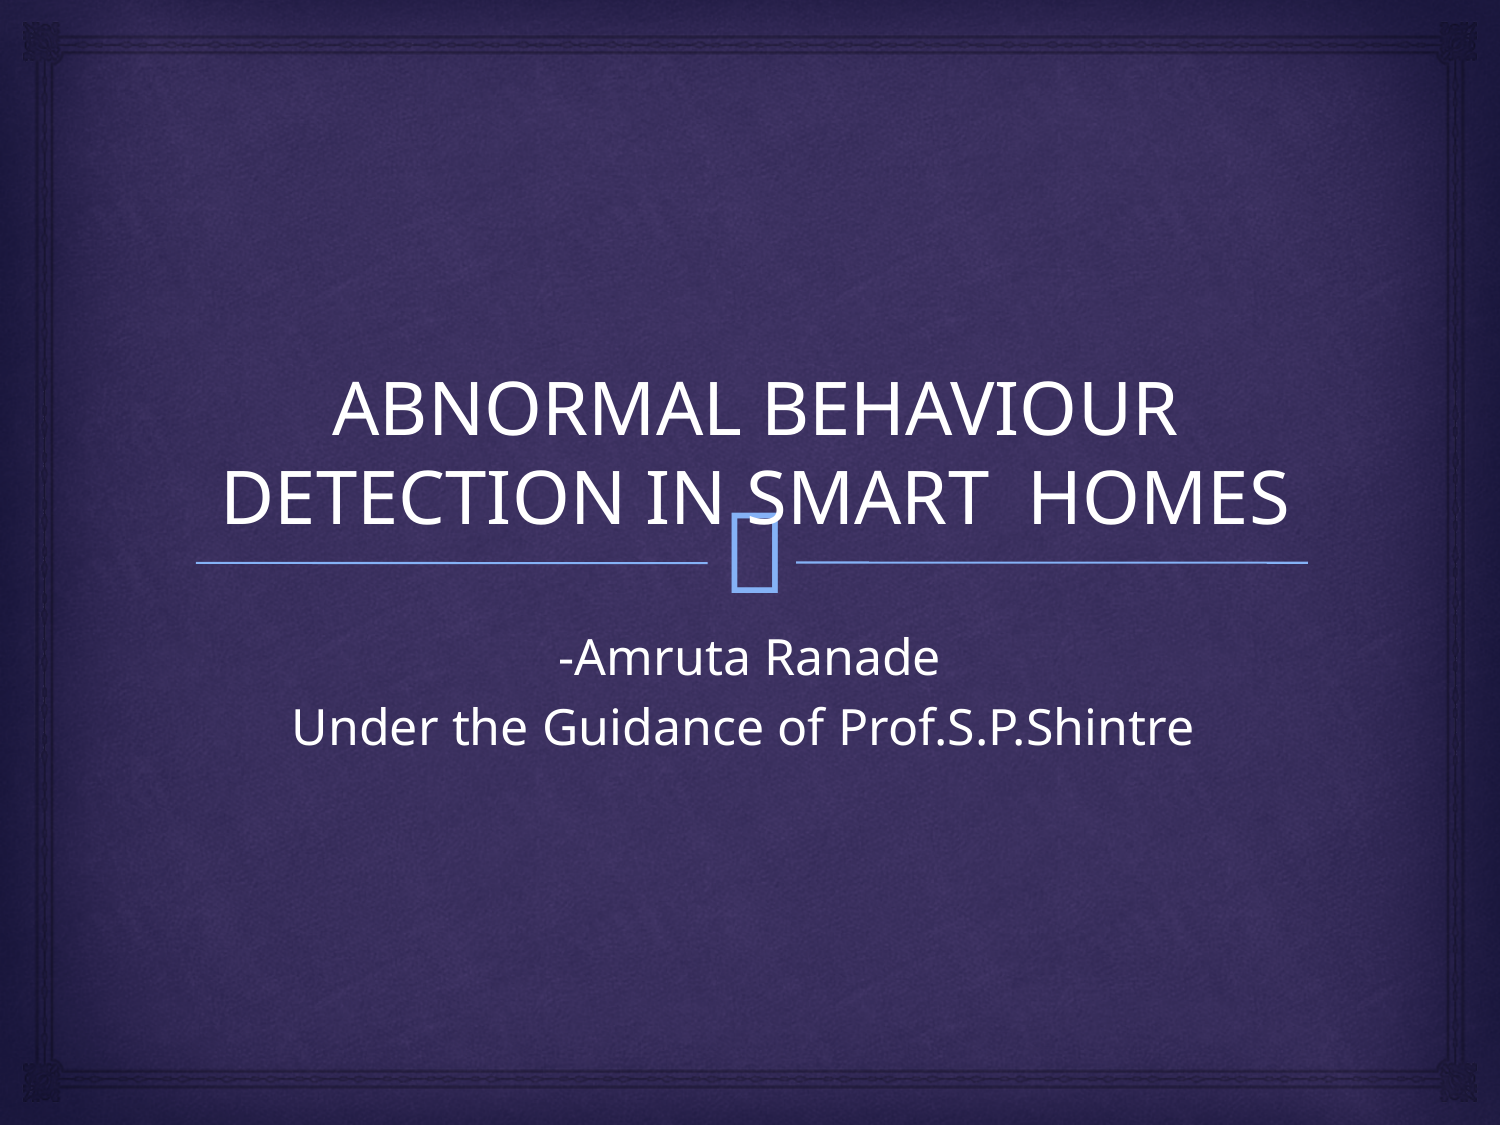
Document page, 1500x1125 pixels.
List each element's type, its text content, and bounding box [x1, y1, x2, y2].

picture [0, 0, 1500, 1125]
title ABNORMAL BEHAVIOUR DETECTION IN SMART HOMES [200, 262, 1312, 547]
subtitle -Amruta Ranade Under the Guidance of Prof.S.P.Shintre [225, 618, 1275, 906]
